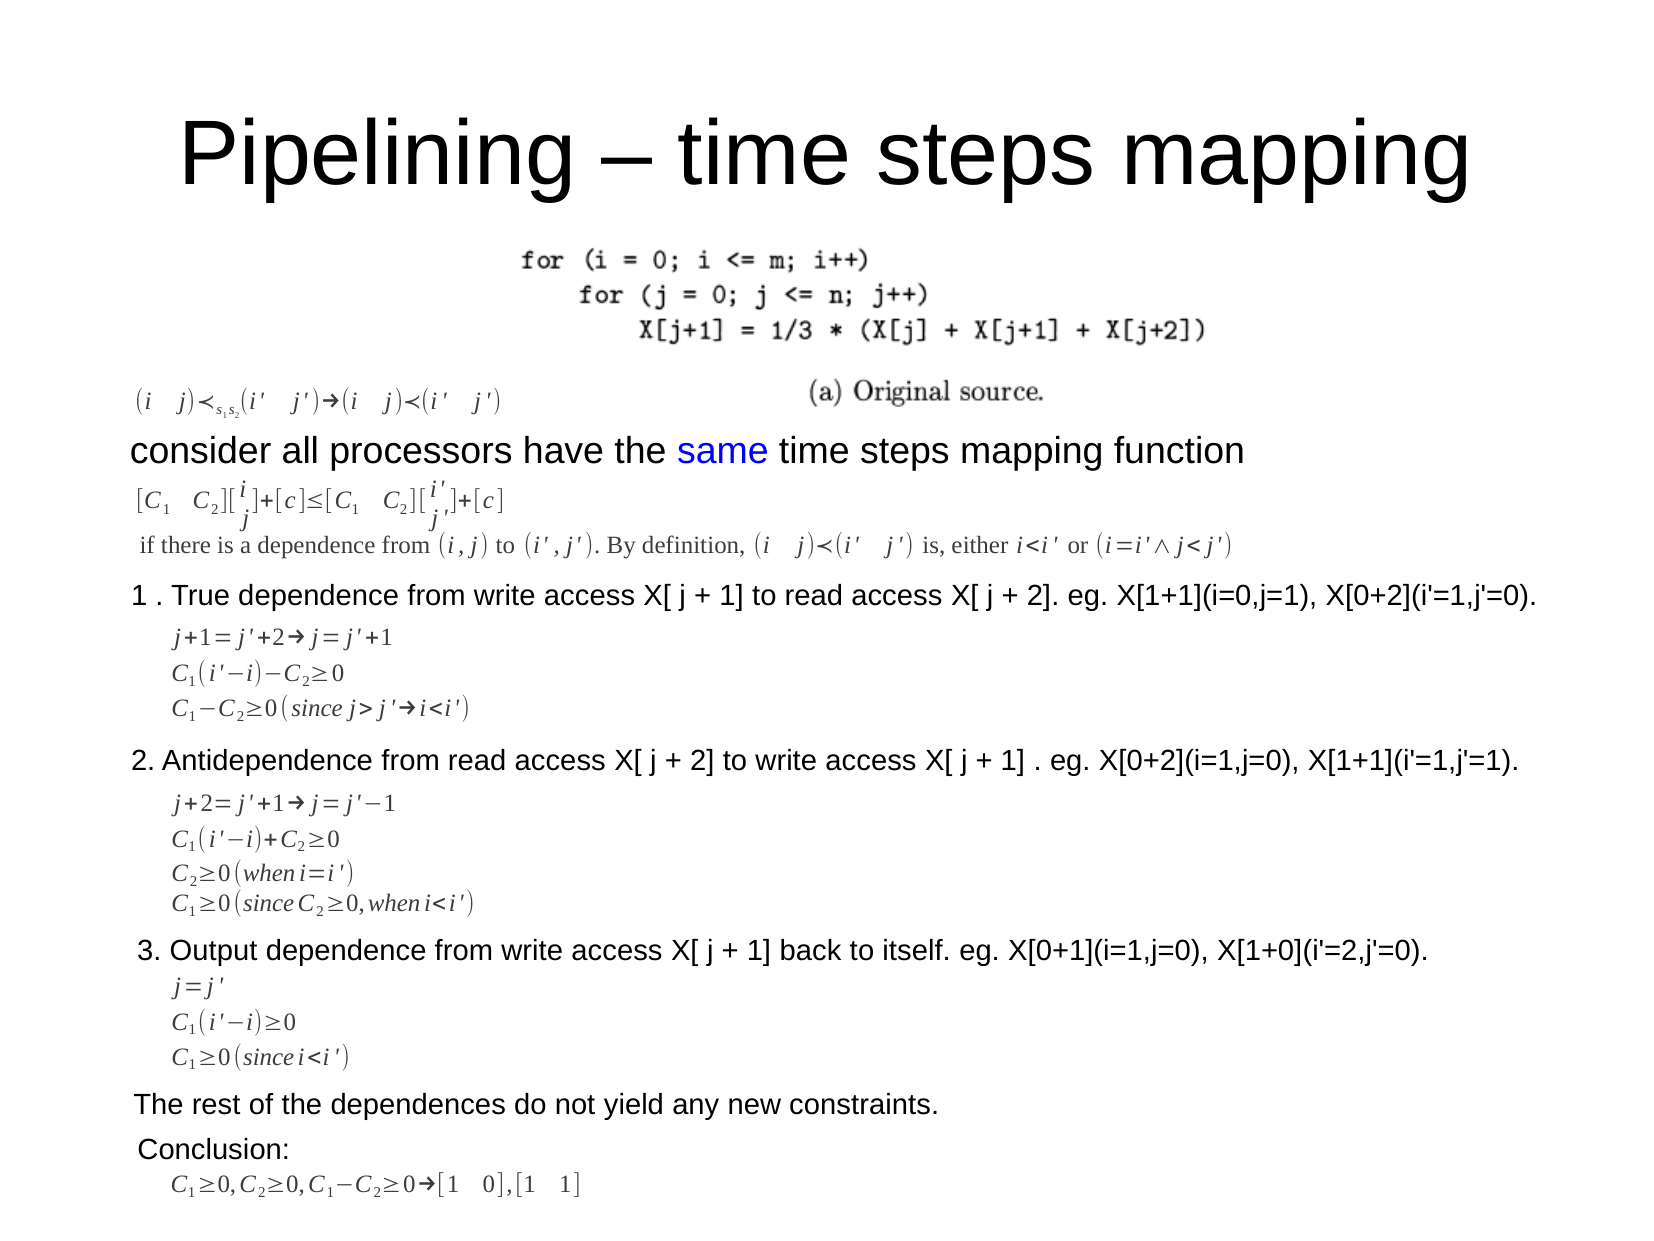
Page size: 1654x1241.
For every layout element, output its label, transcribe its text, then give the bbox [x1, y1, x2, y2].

chart [128, 384, 508, 421]
chart [164, 972, 231, 1001]
chart [165, 1006, 303, 1039]
chart [165, 1041, 356, 1074]
text_box 1 . True dependence from write access X[ j + 1] to read access X[ j + 2]. eg. X[1+1](i=0,j=1), X[0+2](i'=1,j'=0). [116, 571, 1557, 646]
chart [164, 789, 403, 818]
text_box consider all processors have the same time steps mapping function [115, 421, 1261, 479]
chart [130, 475, 1239, 561]
title Pipelining – time steps mapping [82, 49, 1571, 257]
chart [165, 658, 351, 691]
text_box 3. Output dependence from write access X[ j + 1] back to itself. eg. X[0+1](i=1,j=0), X[1+0](i'=2,j'=0). [122, 926, 1473, 984]
text_box Conclusion: [122, 1138, 363, 1183]
text_box The rest of the dependences do not yield any new constraints. [118, 1080, 974, 1138]
chart [165, 823, 347, 856]
chart [164, 1167, 586, 1202]
chart [165, 858, 481, 921]
text_box 2. Antidependence from read access X[ j + 2] to write access X[ j + 1] . eg. X[0+2](i=1,j=0), X[1+1](i'=1,j'=1). [116, 736, 1542, 794]
chart [165, 693, 477, 726]
picture [511, 239, 1216, 419]
chart [164, 624, 399, 652]
